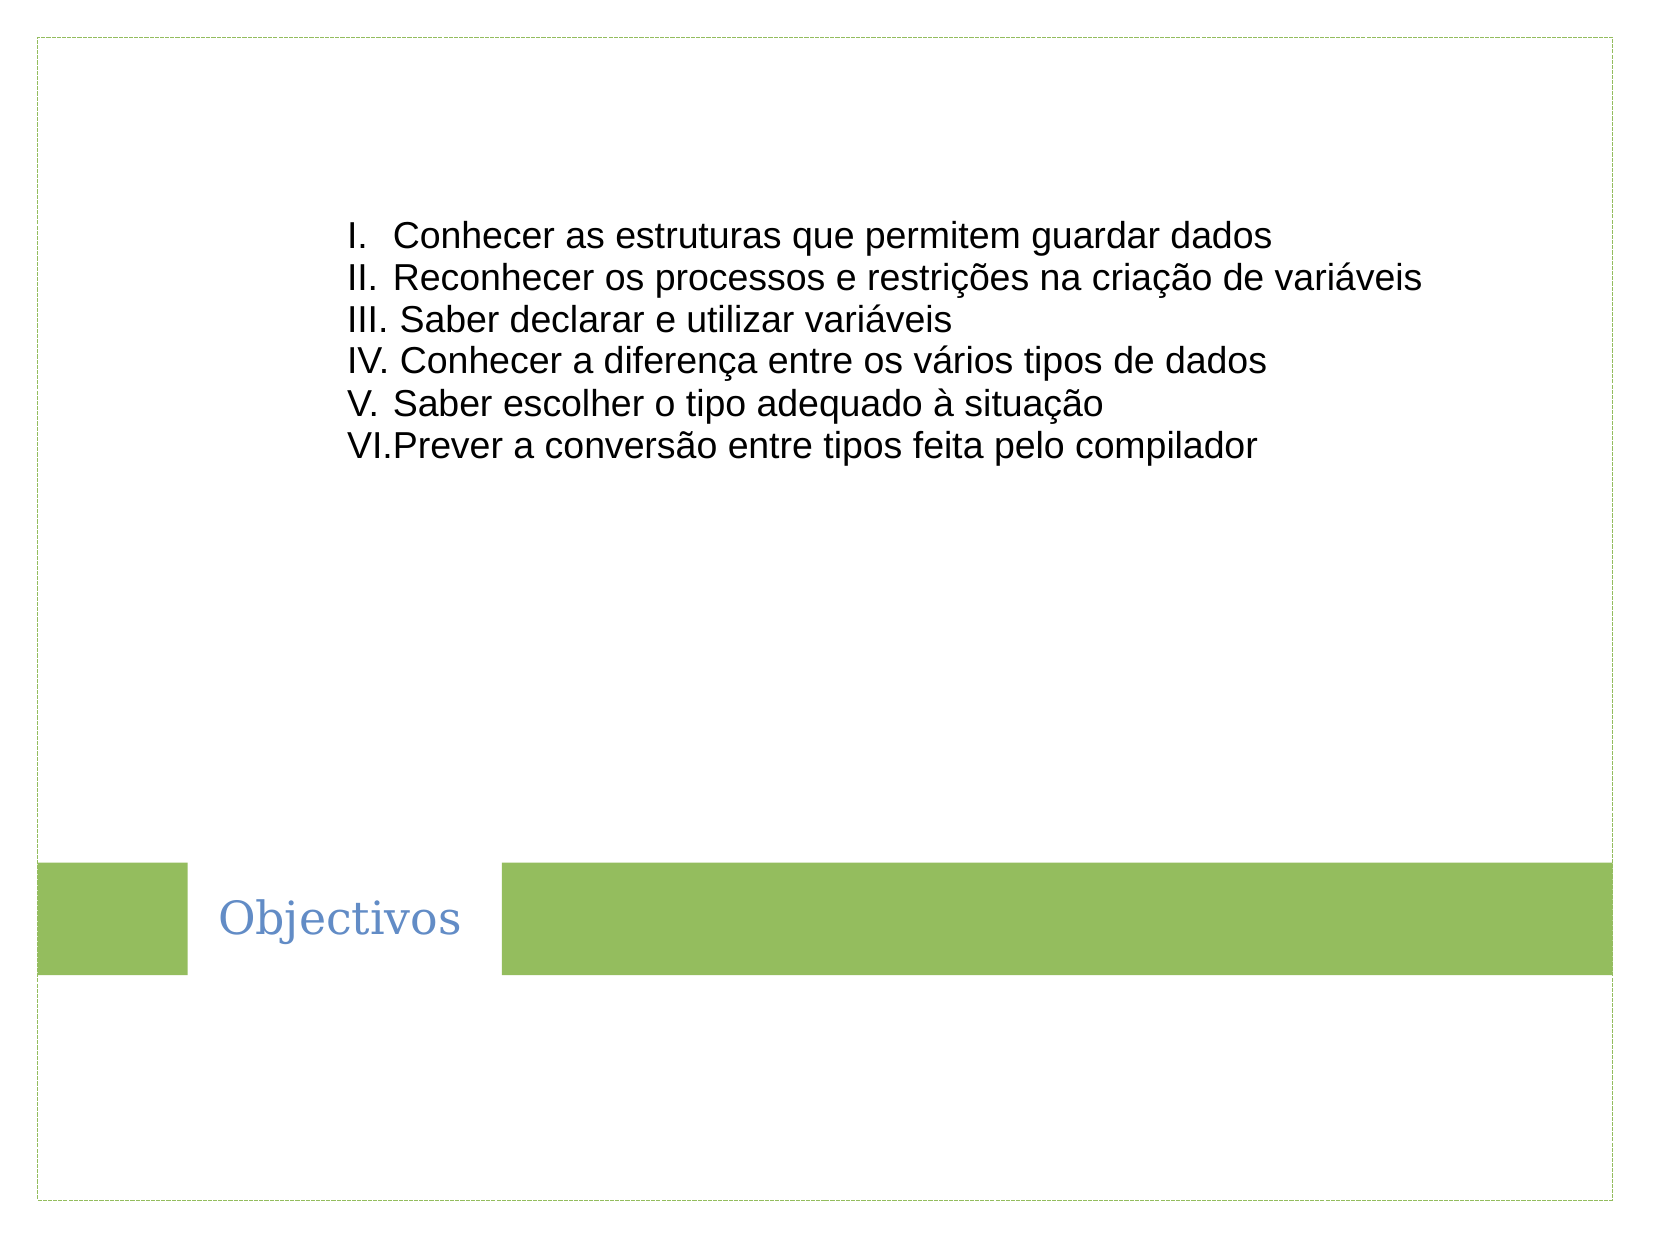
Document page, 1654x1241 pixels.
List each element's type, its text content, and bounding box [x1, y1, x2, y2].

text_box [501, 862, 1613, 976]
text_box Objectivos [203, 884, 478, 953]
text_box [37, 862, 188, 976]
text_box Conhecer as estruturas que permitem guardar dados Reconhecer os processos e restrições na criação de variáveis Saber declarar e utilizar variáveis Conhecer a diferença entre os vários tipos de dados Saber escolher o tipo adequado à situação Prever a conversão entre tipos feita pelo compilador [296, 206, 1440, 474]
